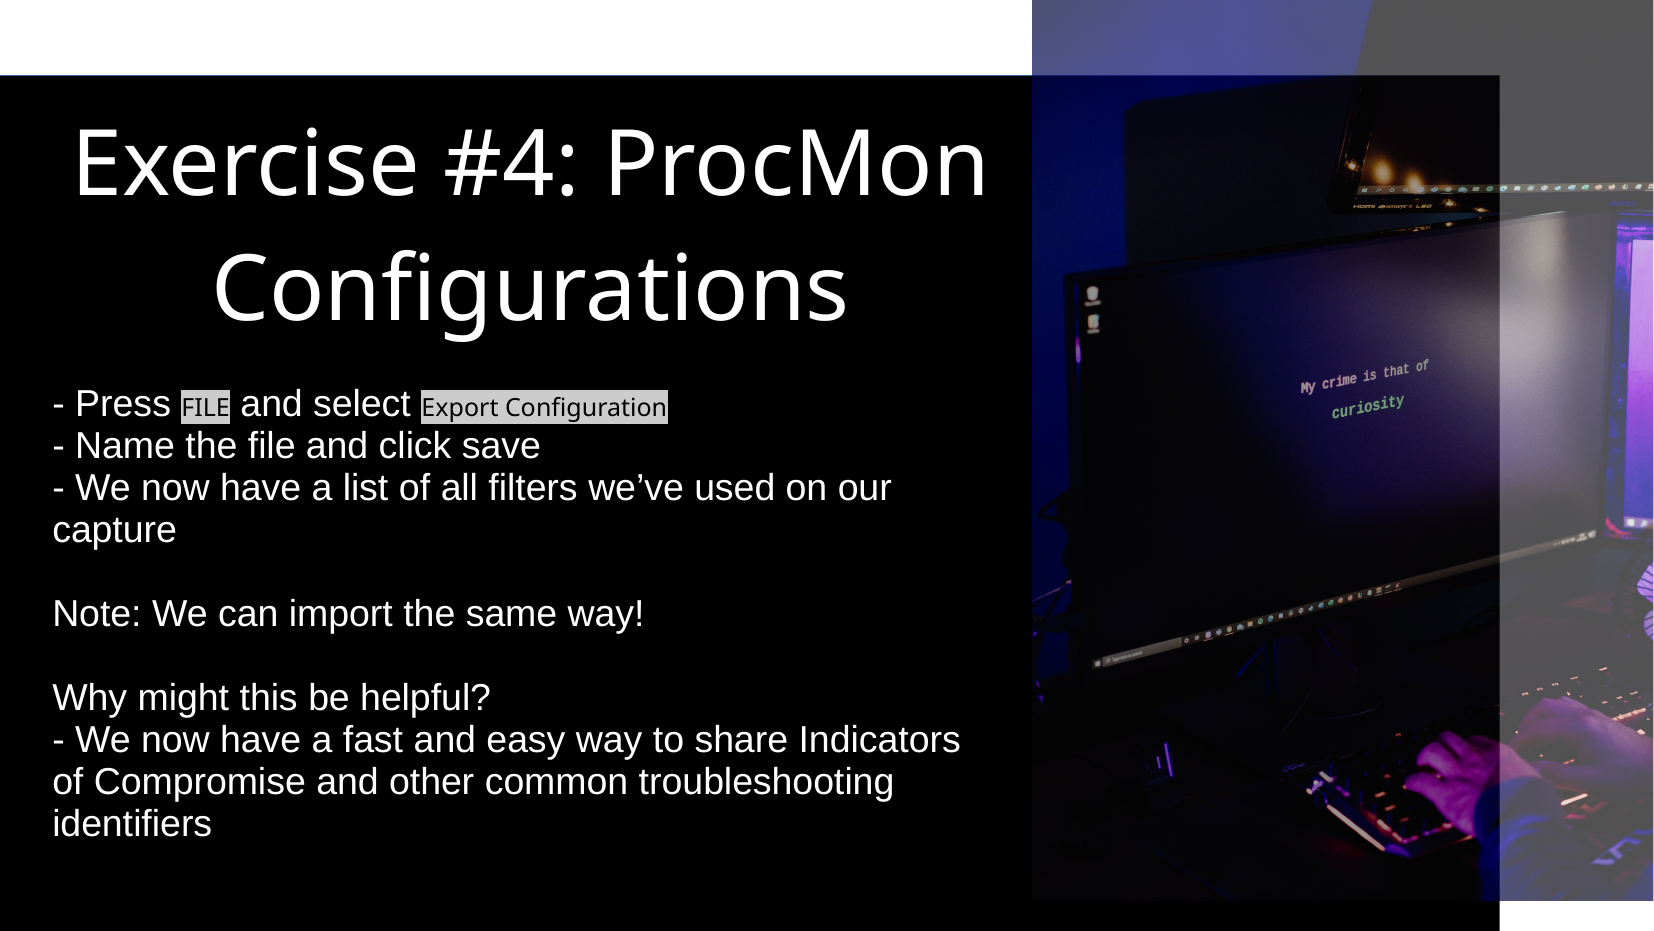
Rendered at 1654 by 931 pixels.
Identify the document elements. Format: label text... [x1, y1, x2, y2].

text_box - Press FILE and select Export Configuration - Name the file and click save - We now have a list of all filters we’ve used on our capture Note: We can import the same way! Why might this be helpful? - We now have a fast and easy way to share Indicators of Compromise and other common troubleshooting identifiers [37, 375, 1013, 894]
picture [1032, 0, 1654, 901]
title Exercise #4: ProcMon Configurations [49, 32, 1013, 375]
text_box [0, 75, 1500, 931]
